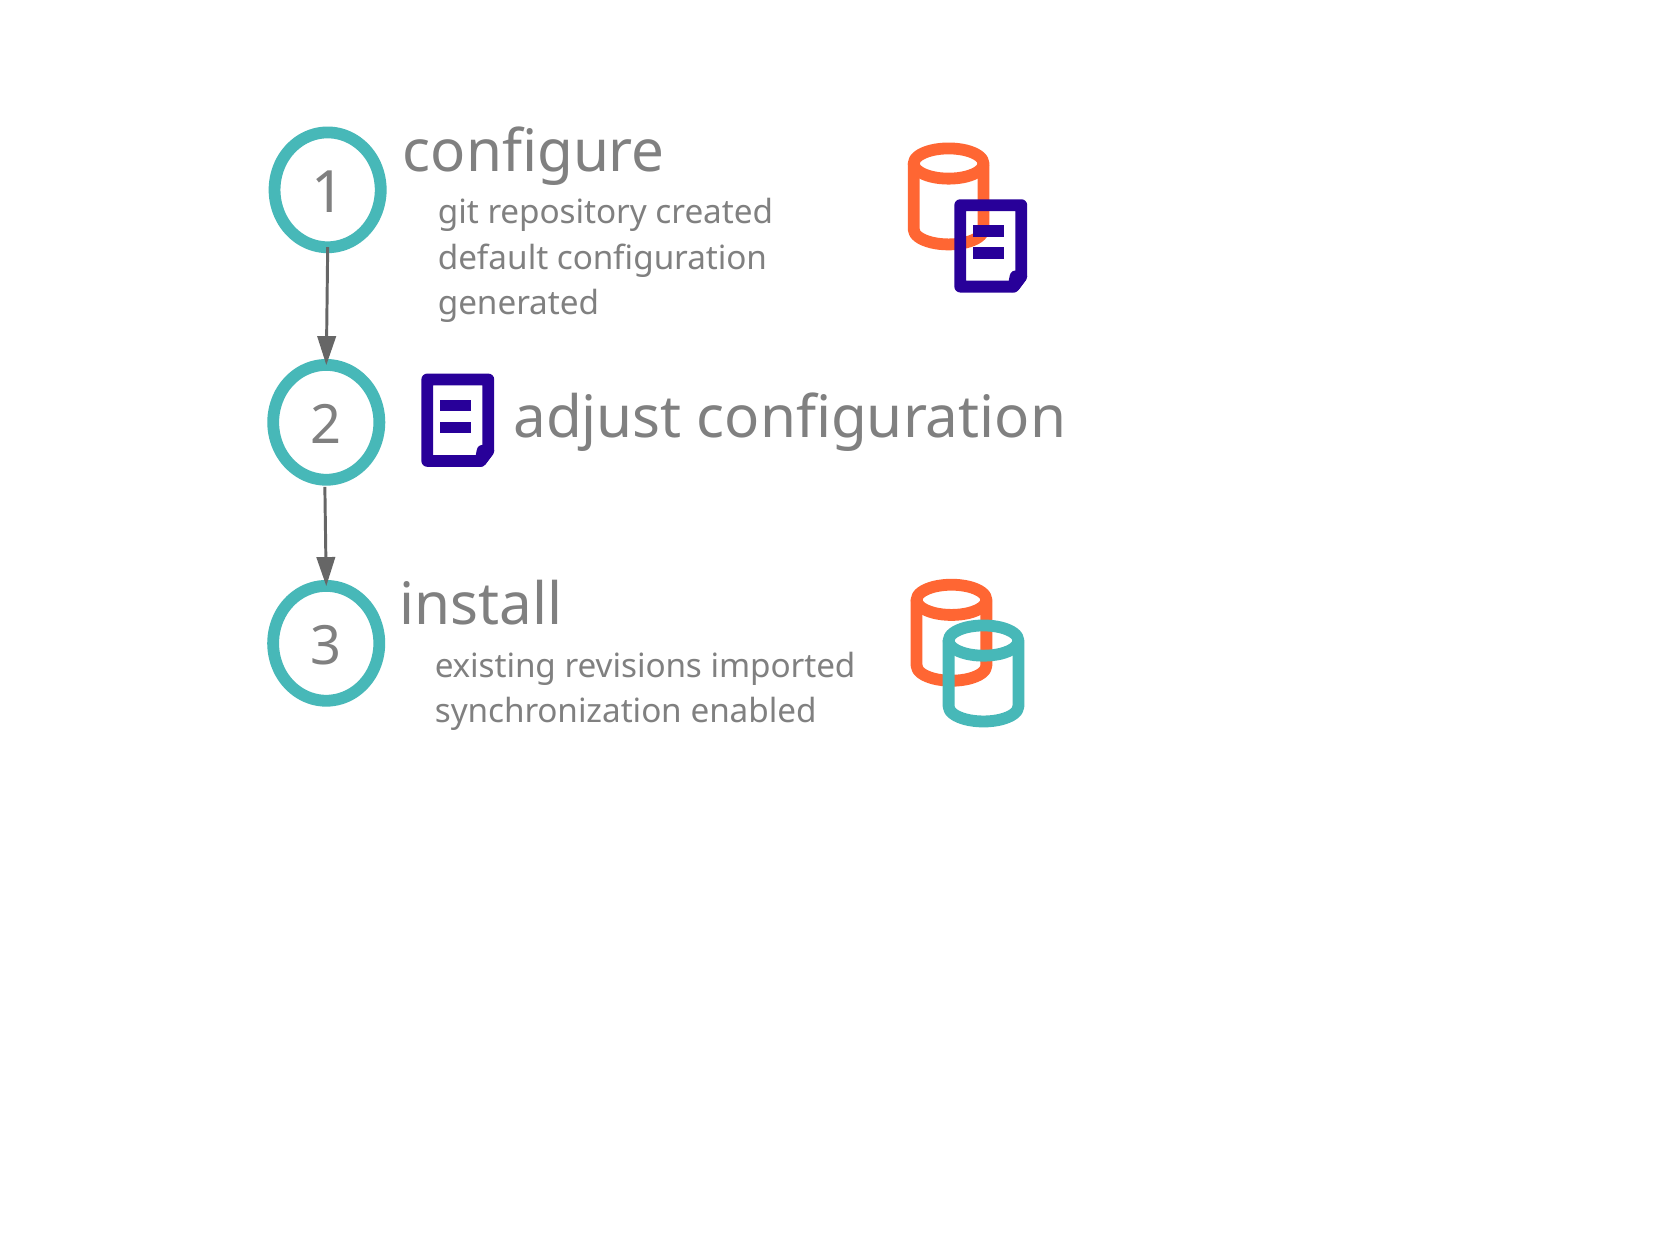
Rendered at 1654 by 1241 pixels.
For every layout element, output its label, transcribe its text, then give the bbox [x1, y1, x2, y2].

text_box 3 [273, 585, 380, 701]
text_box 1 [274, 132, 381, 248]
text_box configure git repository created default configuration generated [388, 101, 799, 300]
text_box adjust configuration [498, 367, 1094, 450]
text_box install existing revisions imported synchronization enabled [385, 555, 881, 715]
text_box 2 [273, 364, 380, 480]
